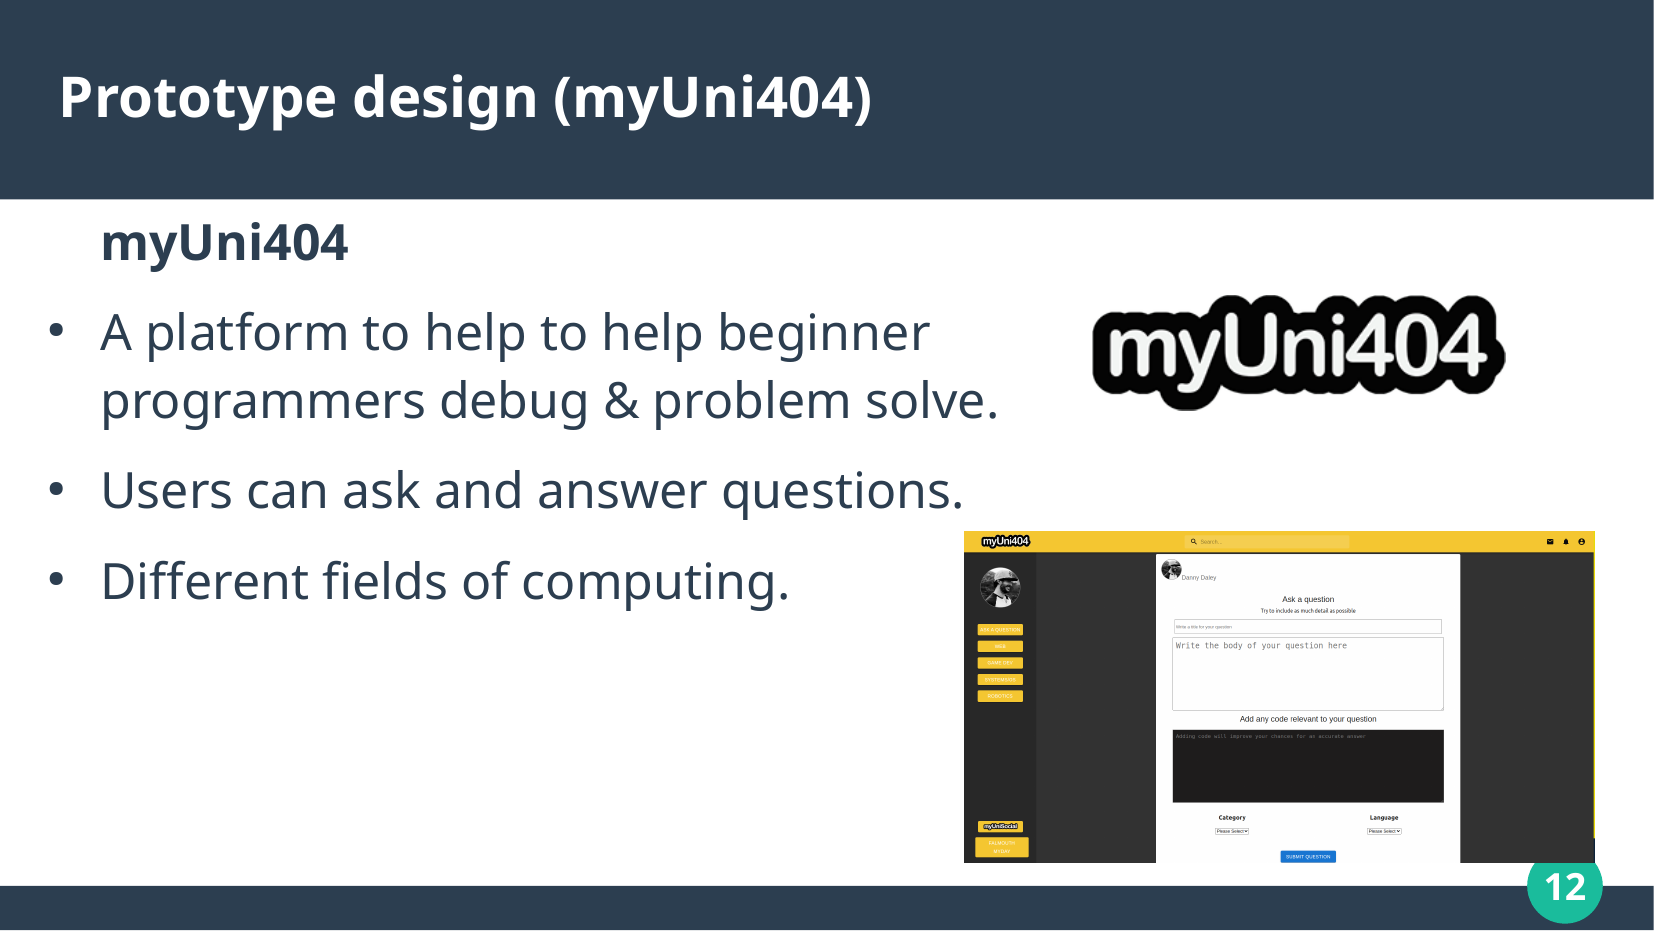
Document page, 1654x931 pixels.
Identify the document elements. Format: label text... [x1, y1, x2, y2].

title Prototype design (myUni404) [59, 37, 1595, 155]
list myUni404 A platform to help to help beginner programmers debug & problem solve. Users can ask and answer questions. Different fields of computing. [29, 206, 1270, 827]
picture [964, 531, 1595, 863]
picture [1092, 295, 1506, 411]
